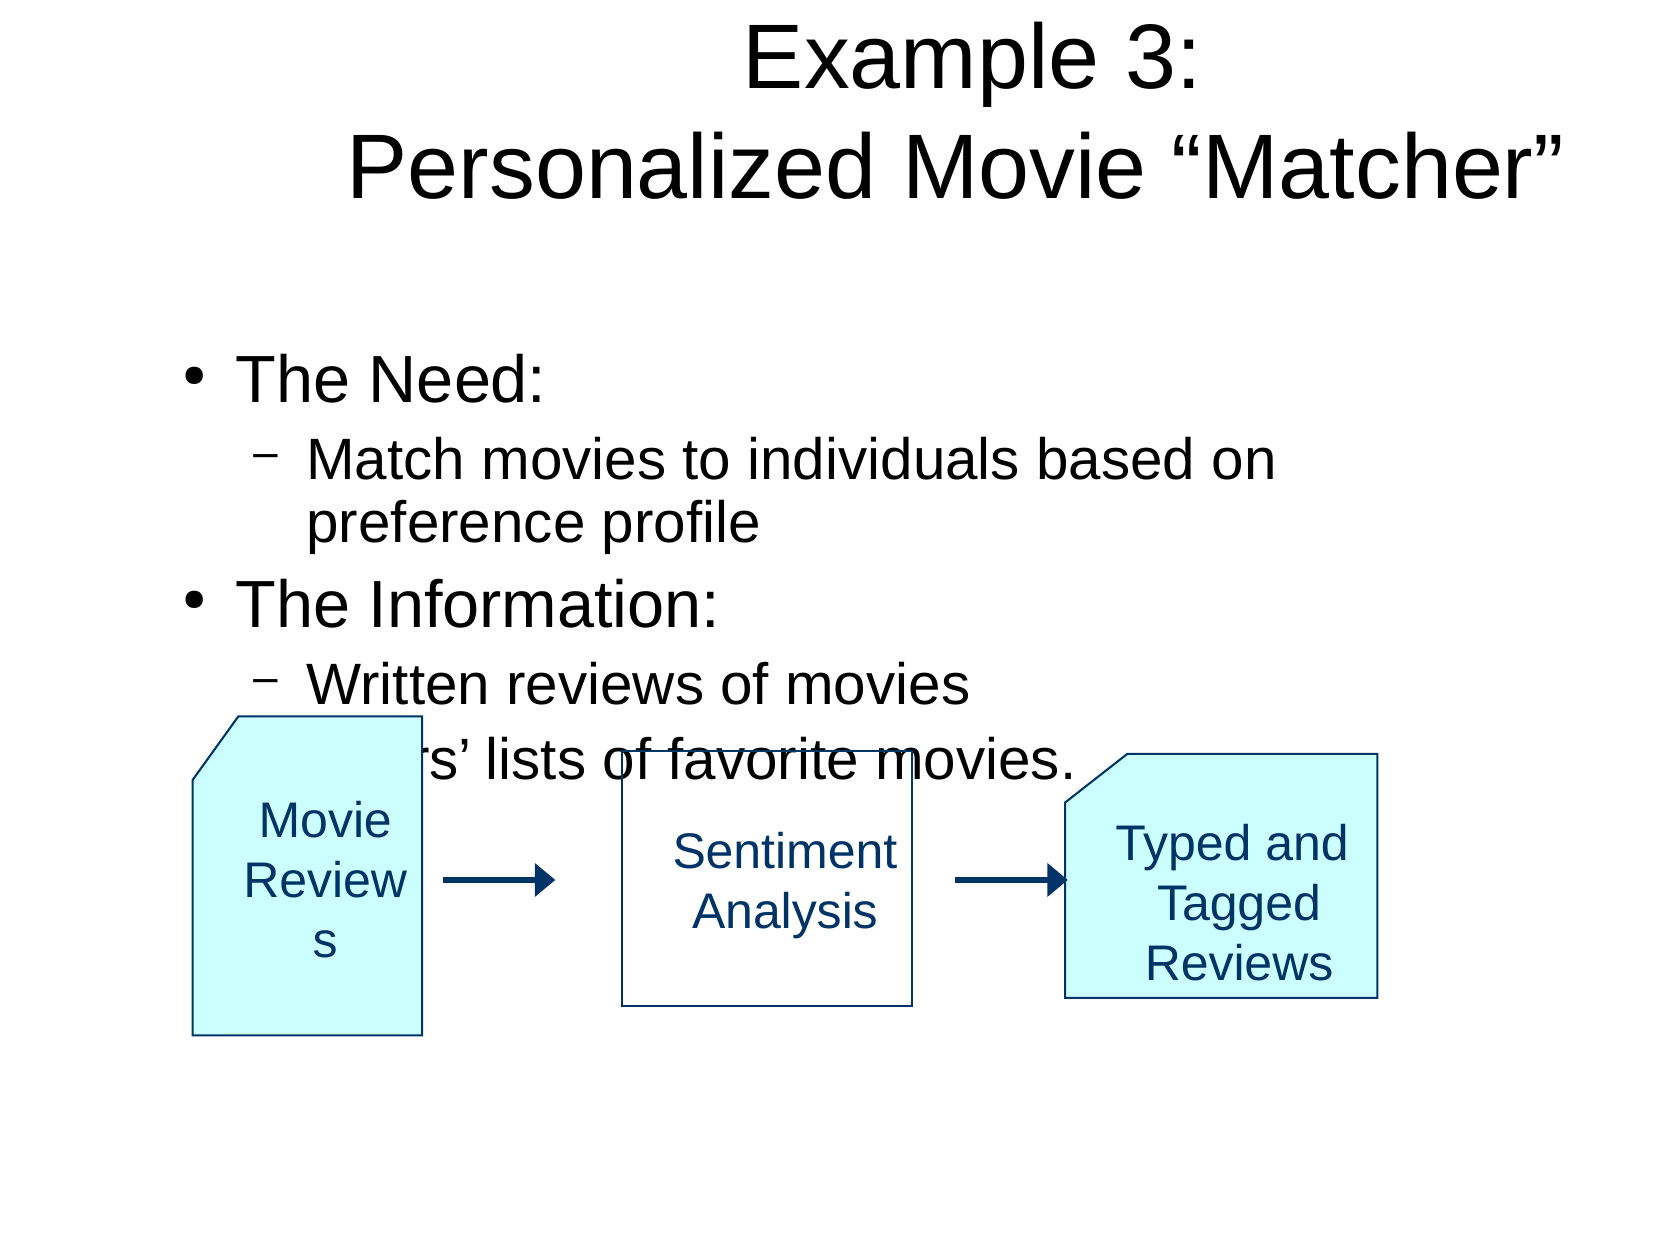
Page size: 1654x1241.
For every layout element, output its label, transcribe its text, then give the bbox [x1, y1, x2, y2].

title Example 3: Personalized Movie “Matcher” [287, 0, 1625, 225]
text_box Typed and Tagged Reviews [1065, 753, 1378, 998]
list The Need: Match movies to individuals based on preference profile The Information: Written reviews of movies Users’ lists of favorite movies. [150, 337, 1426, 801]
text_box Movie Reviews [192, 716, 423, 1036]
text_box Sentiment Analysis [622, 750, 913, 1007]
